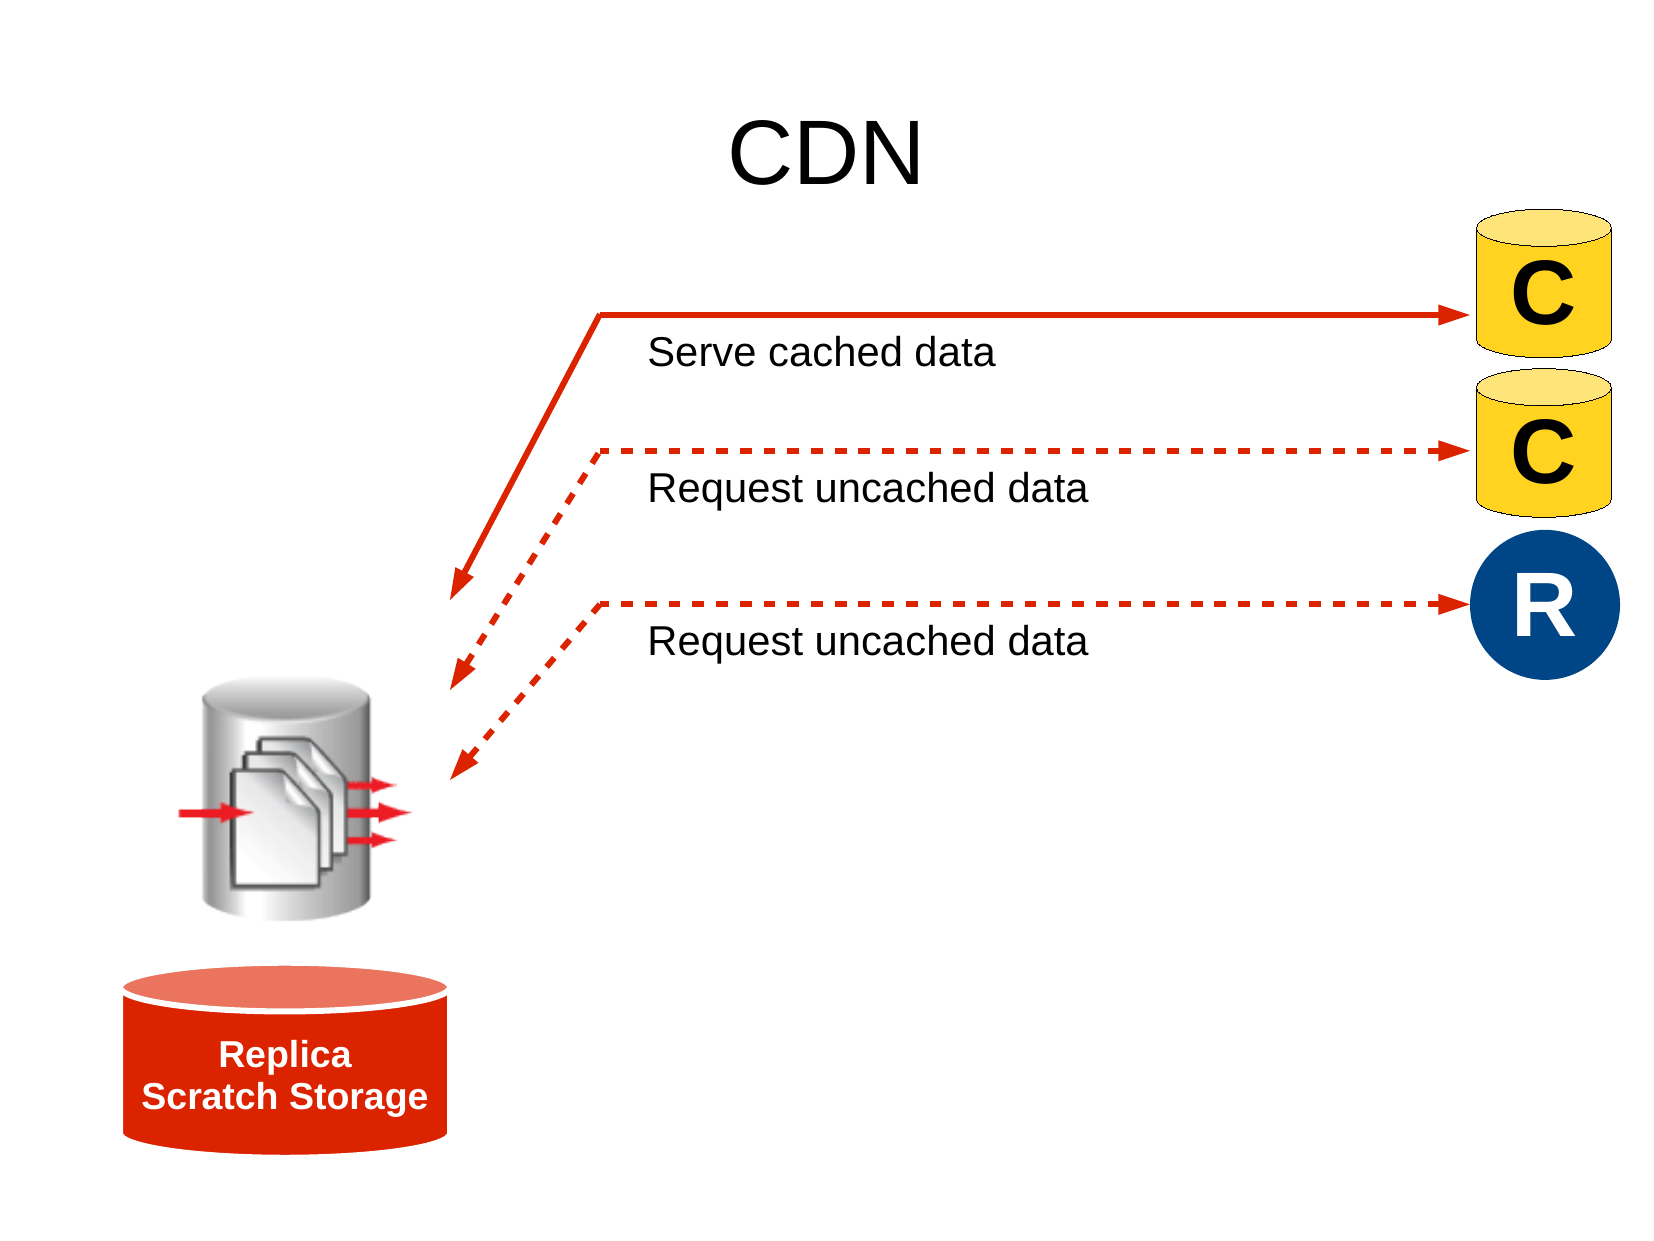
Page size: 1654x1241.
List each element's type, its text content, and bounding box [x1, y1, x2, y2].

title CDN [82, 49, 1571, 257]
text_box Request uncached data [597, 457, 1471, 519]
text_box R [1470, 529, 1621, 680]
text_box Request uncached data [597, 610, 1471, 673]
text_box Replica Scratch Storage [120, 1026, 451, 1126]
text_box C [1476, 229, 1612, 358]
text_box MC [1476, 368, 1612, 406]
text_box C [1476, 389, 1612, 518]
text_box Serve cached data [597, 321, 1558, 383]
text_box At t1: Publish Y1 [1476, 209, 1612, 247]
text_box [120, 1126, 451, 1158]
picture [168, 676, 424, 924]
text_box Republish /foo/bar [120, 962, 451, 1012]
text_box [120, 988, 451, 1026]
